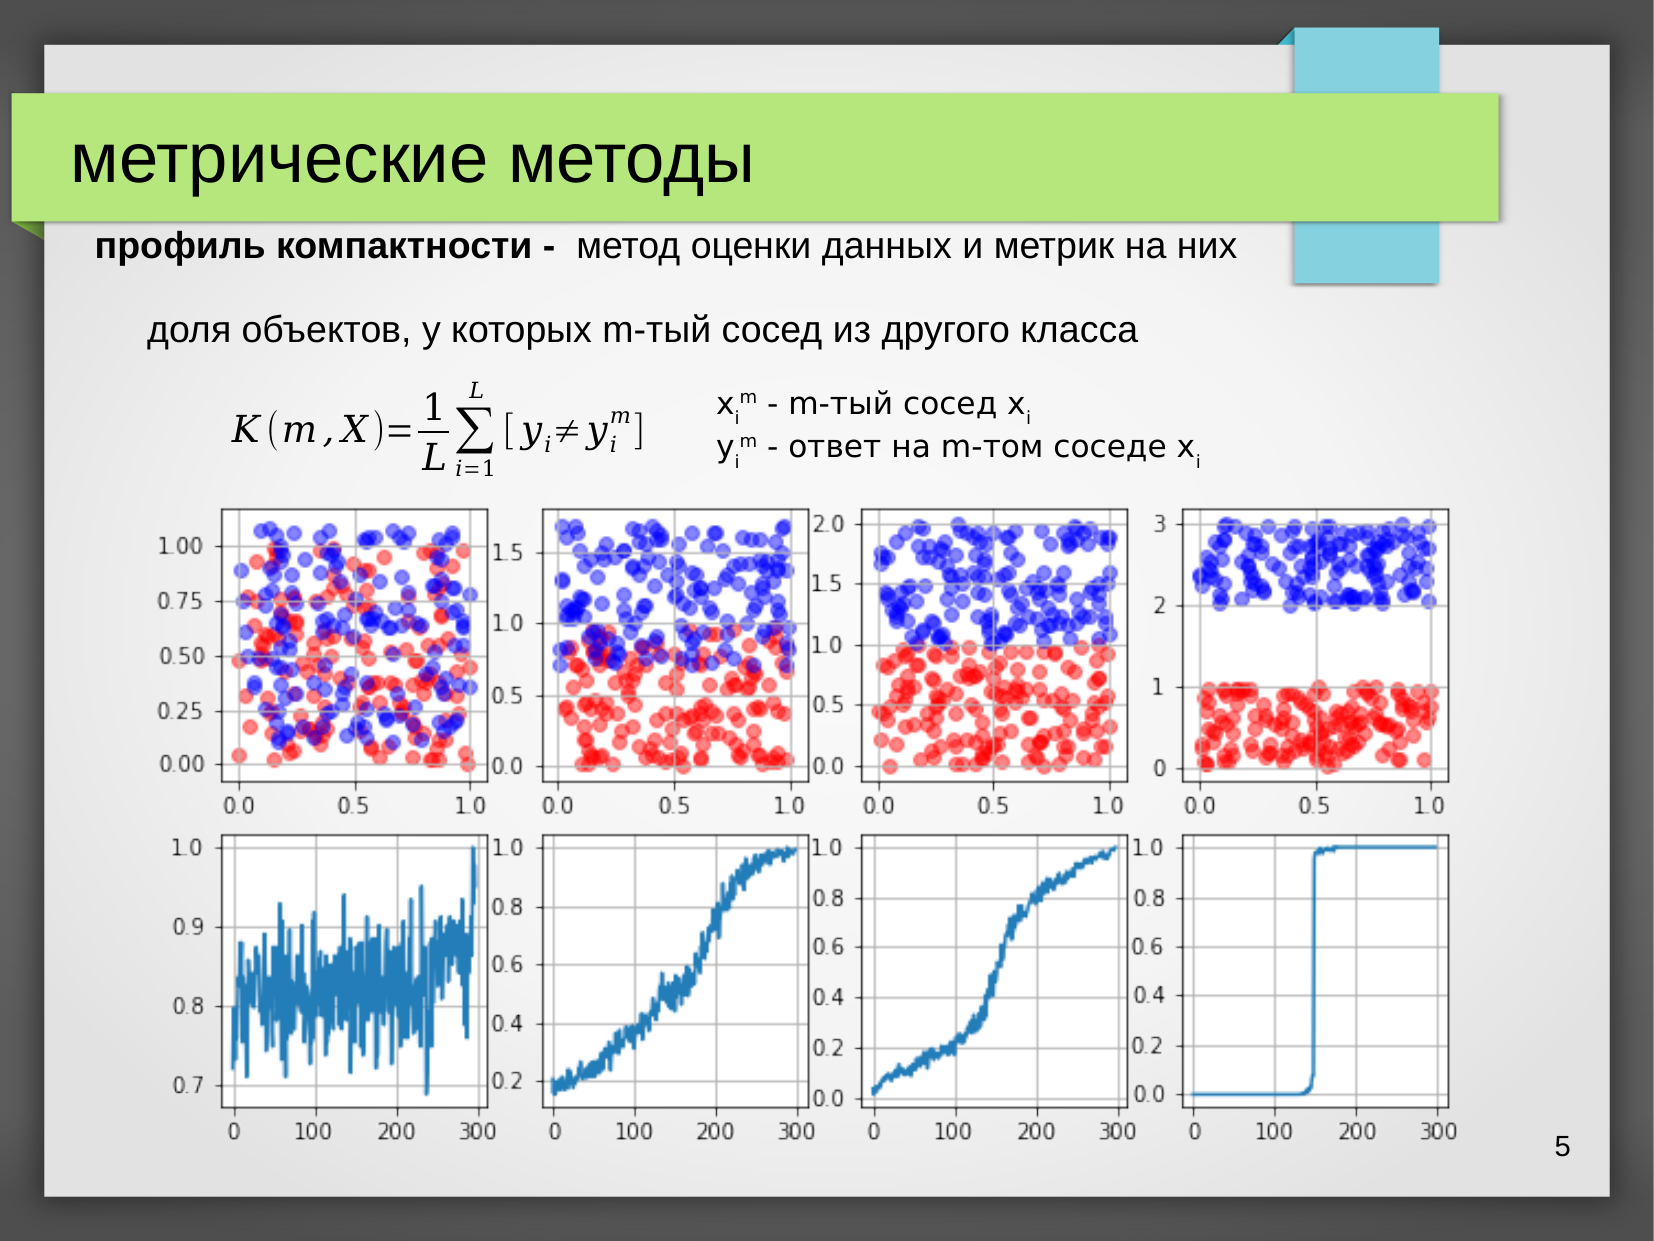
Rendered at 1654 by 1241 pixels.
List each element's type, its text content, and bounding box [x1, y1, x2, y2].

chart [224, 377, 650, 483]
text_box профиль компактности - метод оценки данных и метрик на них доля объектов, у которых m-тый сосед из другого класса [94, 224, 1382, 351]
text_box xim - m-тый сосед xi yim - ответ на m-том соседе xi [701, 377, 1217, 484]
title метрические методы [70, 118, 1205, 199]
picture [0, 0, 1654, 1241]
